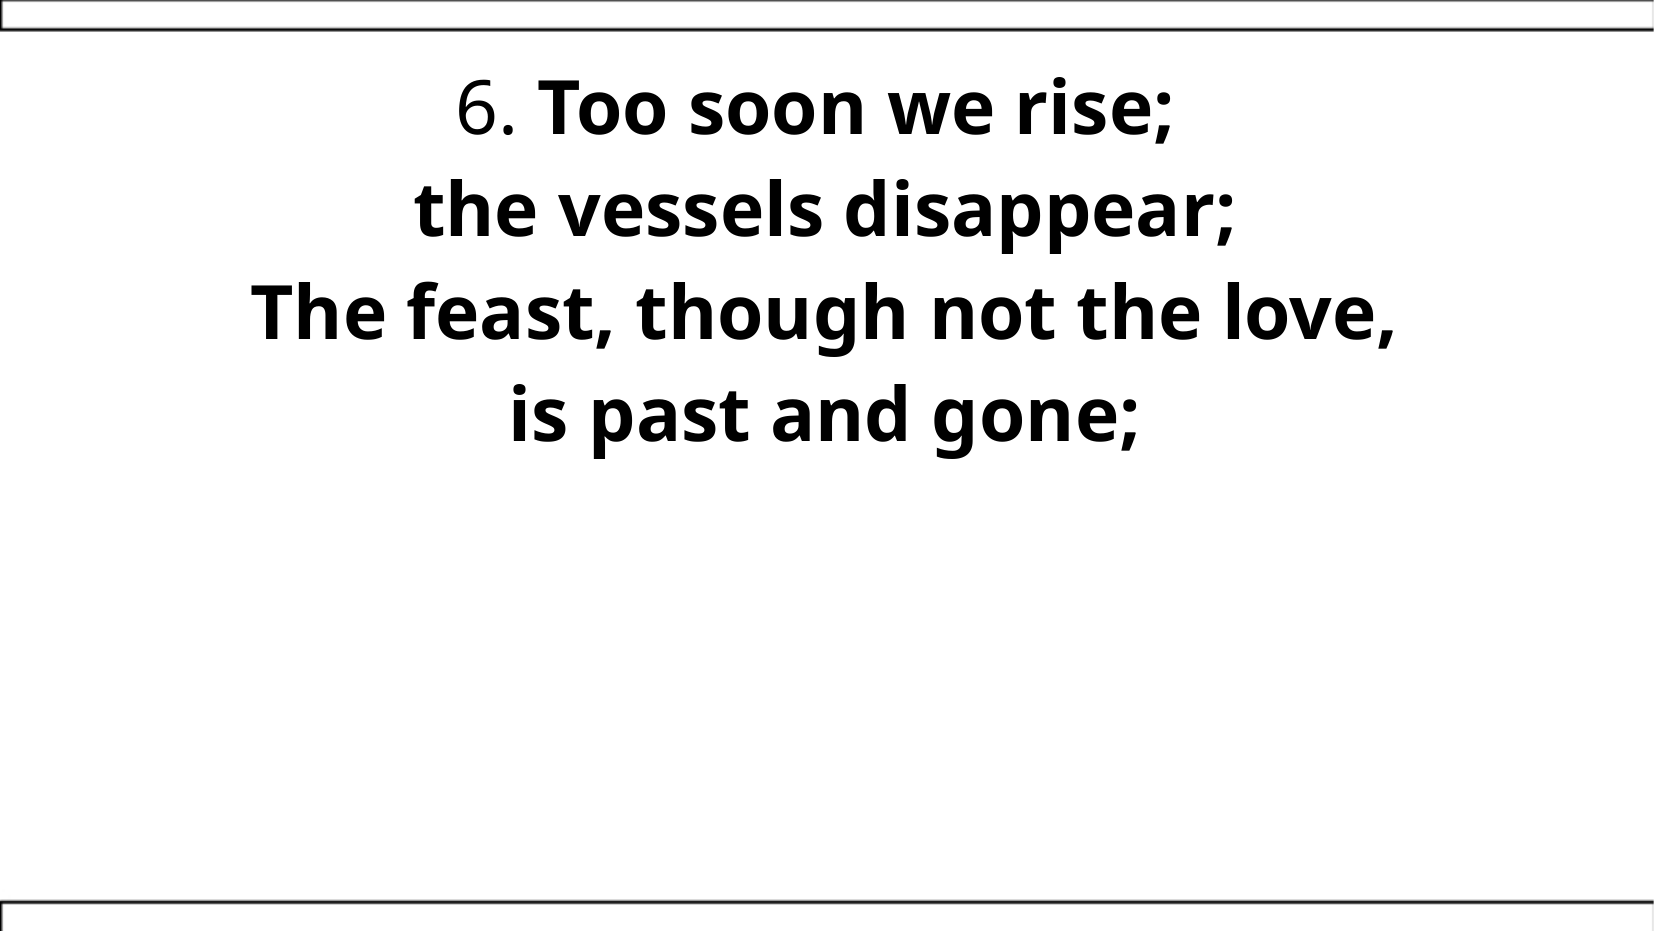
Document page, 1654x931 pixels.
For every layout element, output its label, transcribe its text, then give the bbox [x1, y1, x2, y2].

text_box 6. Too soon we rise; the vessels disappear; The feast, though not the love, is past and gone; [75, 46, 1576, 466]
picture [0, 0, 1654, 931]
